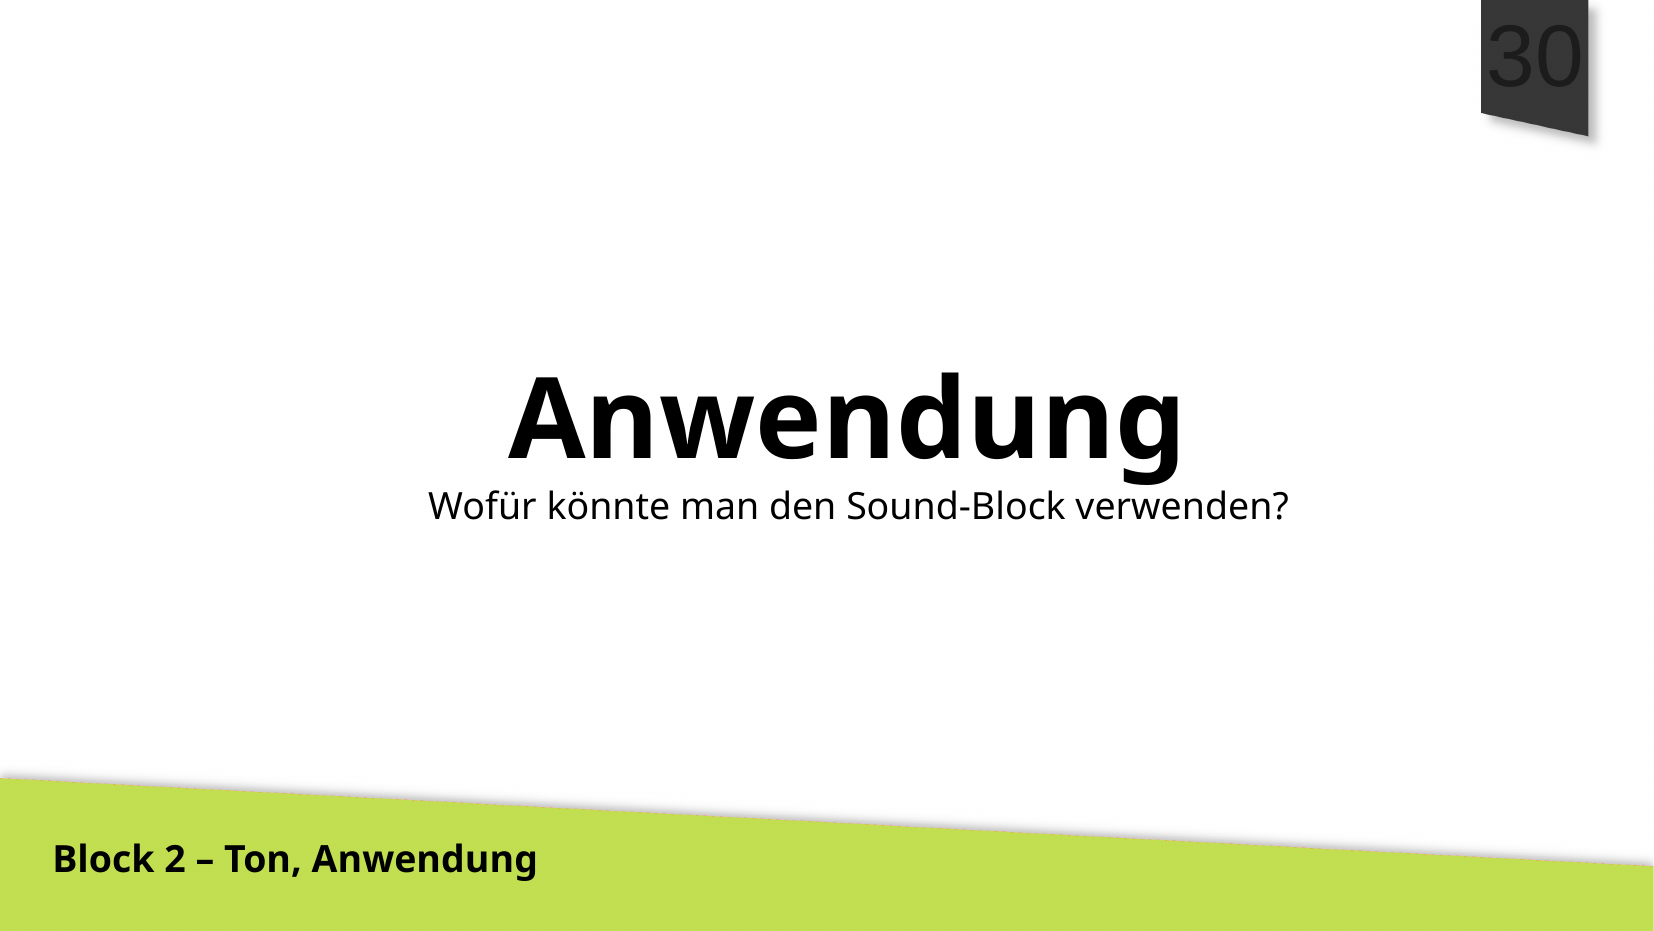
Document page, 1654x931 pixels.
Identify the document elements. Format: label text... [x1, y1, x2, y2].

text_box <Foliennummer> [923, 0, 1599, 141]
text_box Wofür könnte man den Sound-Block verwenden? [413, 472, 1359, 621]
picture [0, 0, 1654, 931]
text_box Block 2 – Ton, Anwendung [37, 825, 863, 901]
title Anwendung [157, 337, 1538, 493]
